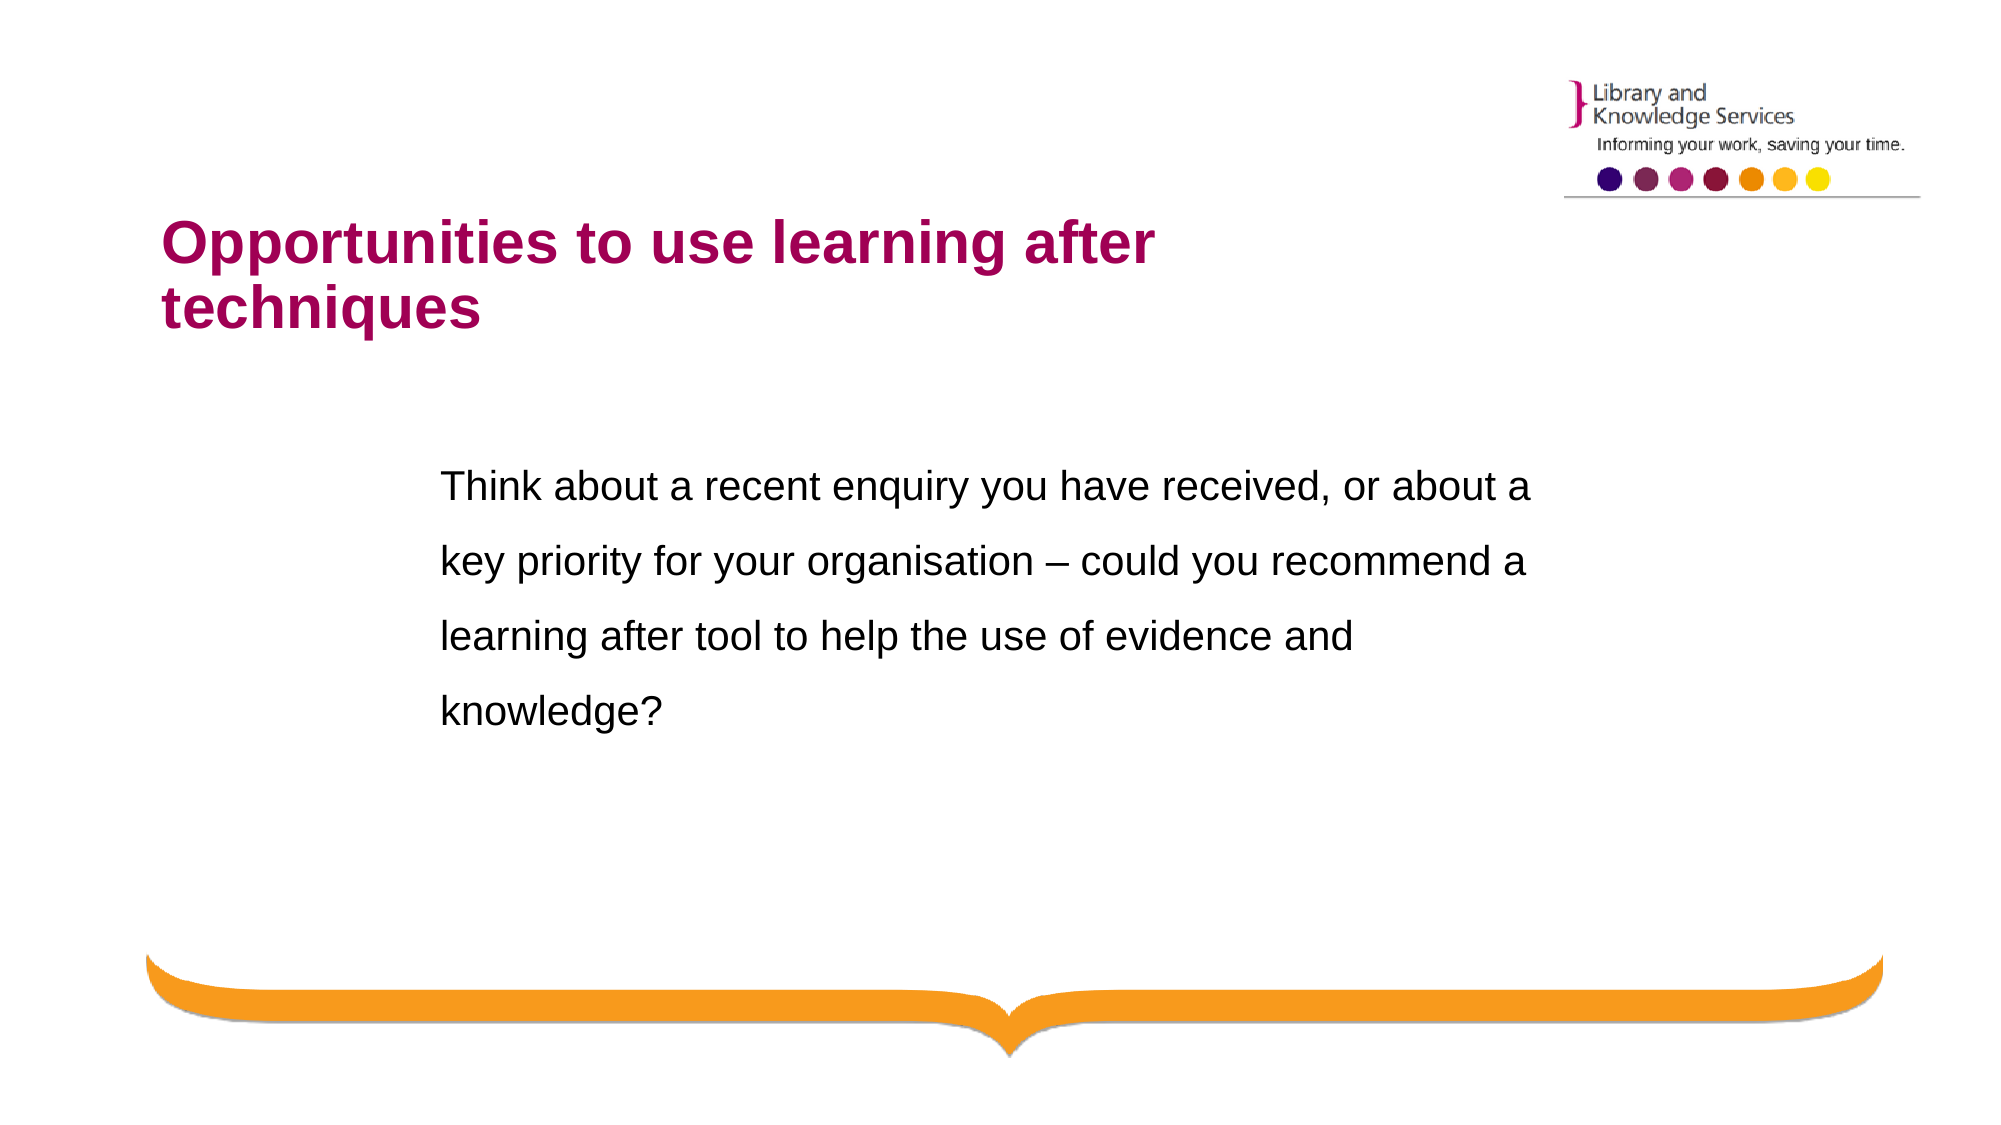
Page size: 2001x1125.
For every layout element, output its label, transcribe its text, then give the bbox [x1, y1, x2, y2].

text_box Think about a recent enquiry you have received, or about a key priority for your organisation – could you recommend a learning after tool to help the use of evidence and knowledge? [425, 426, 1565, 735]
picture [1564, 76, 1923, 196]
picture [146, 951, 1883, 1054]
title Opportunities to use learning after techniques [146, 203, 1287, 350]
